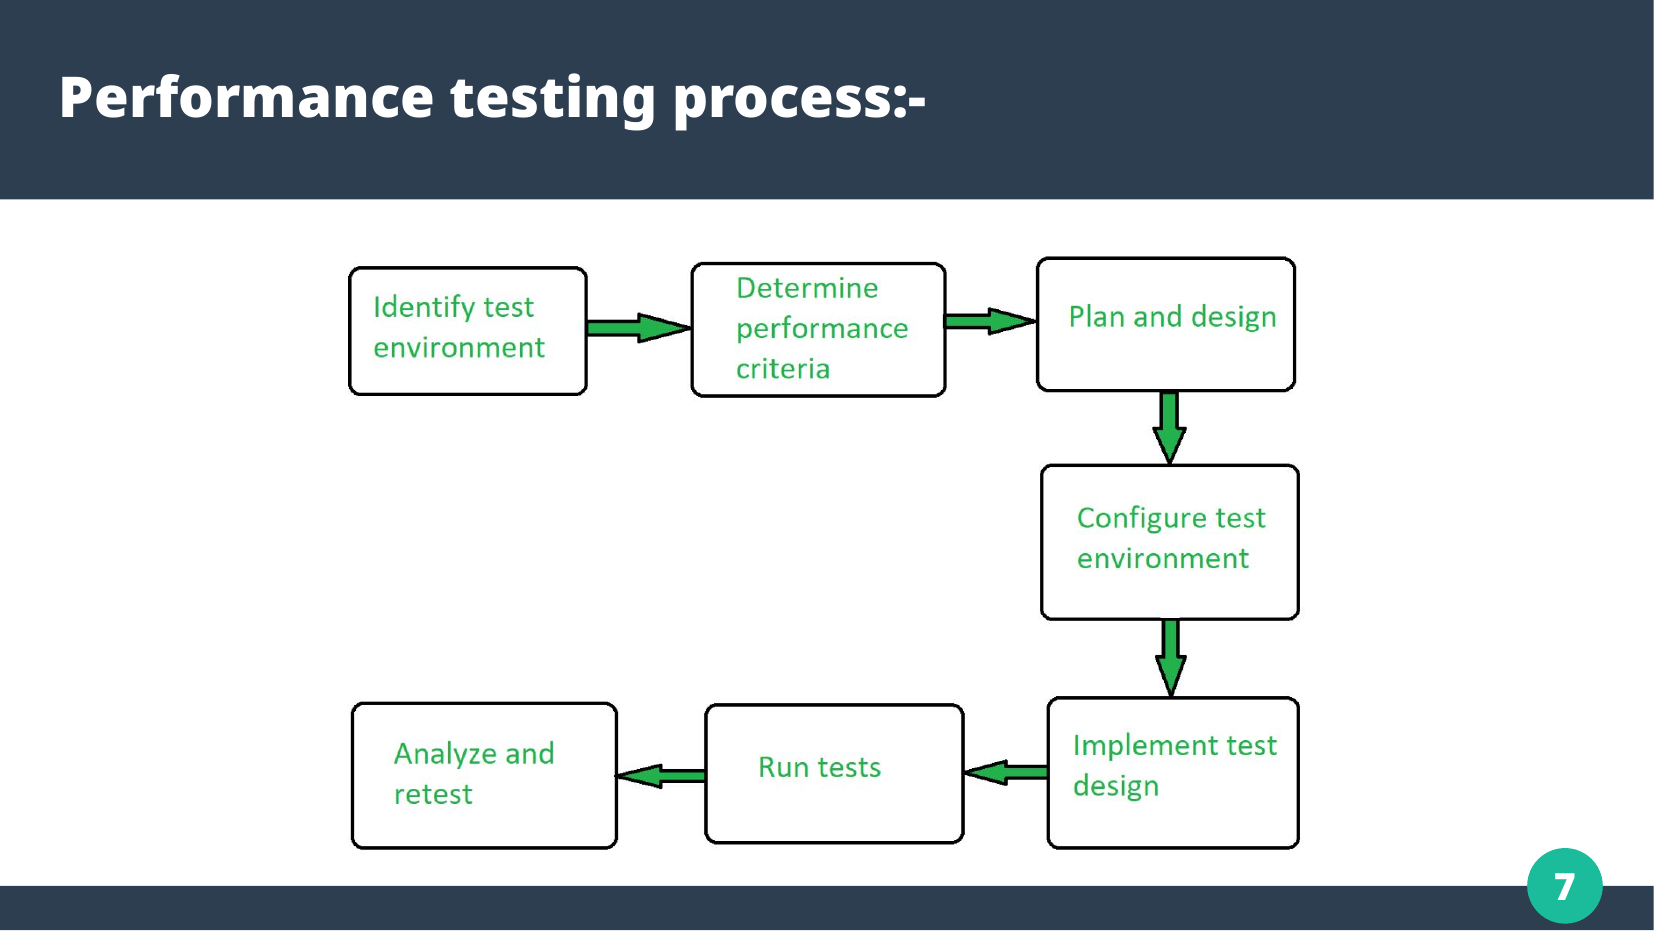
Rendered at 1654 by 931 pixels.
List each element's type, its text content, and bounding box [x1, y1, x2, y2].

title Performance testing process:- [59, 37, 1595, 155]
picture [335, 243, 1318, 864]
